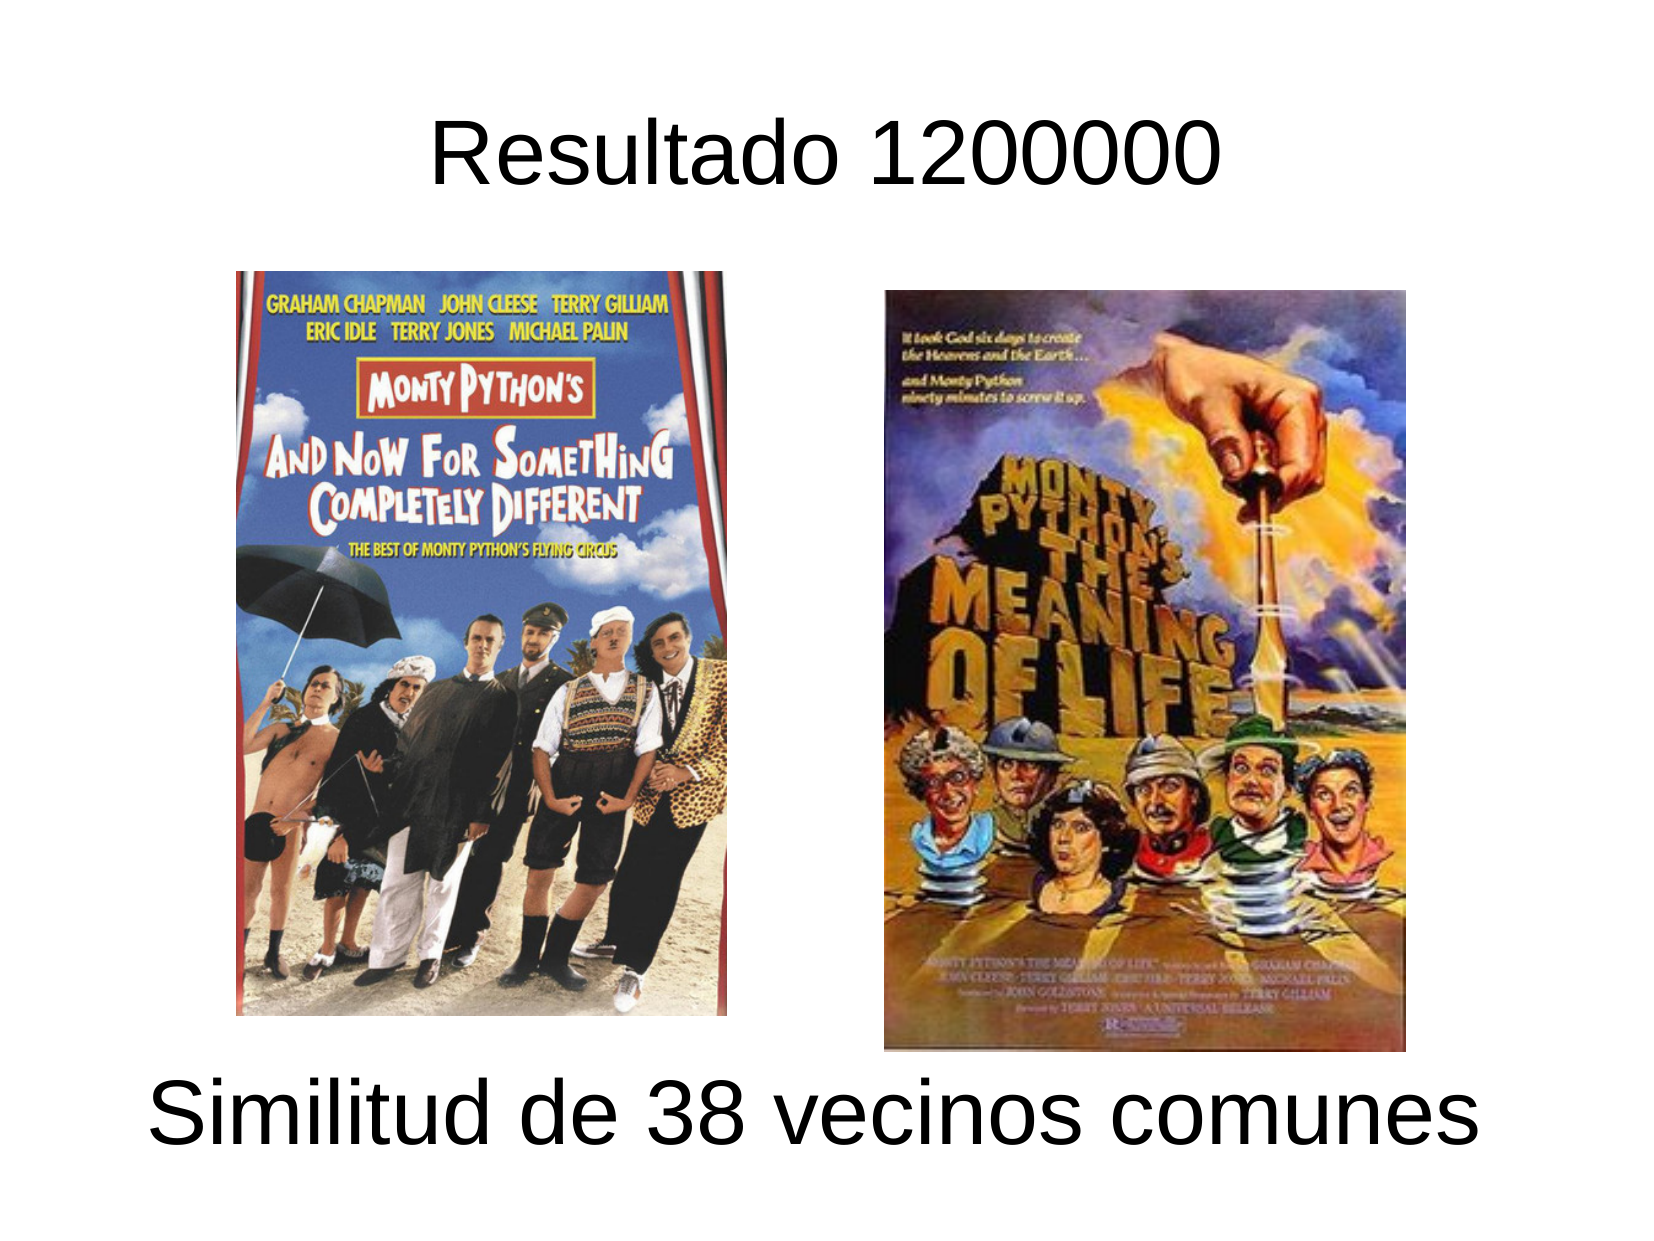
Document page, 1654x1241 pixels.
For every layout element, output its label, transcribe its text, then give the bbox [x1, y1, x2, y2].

title Similitud de 38 vecinos comunes [70, 1009, 1560, 1217]
picture [884, 290, 1406, 1052]
title Resultado 1200000 [82, 49, 1571, 257]
picture [236, 271, 727, 1016]
